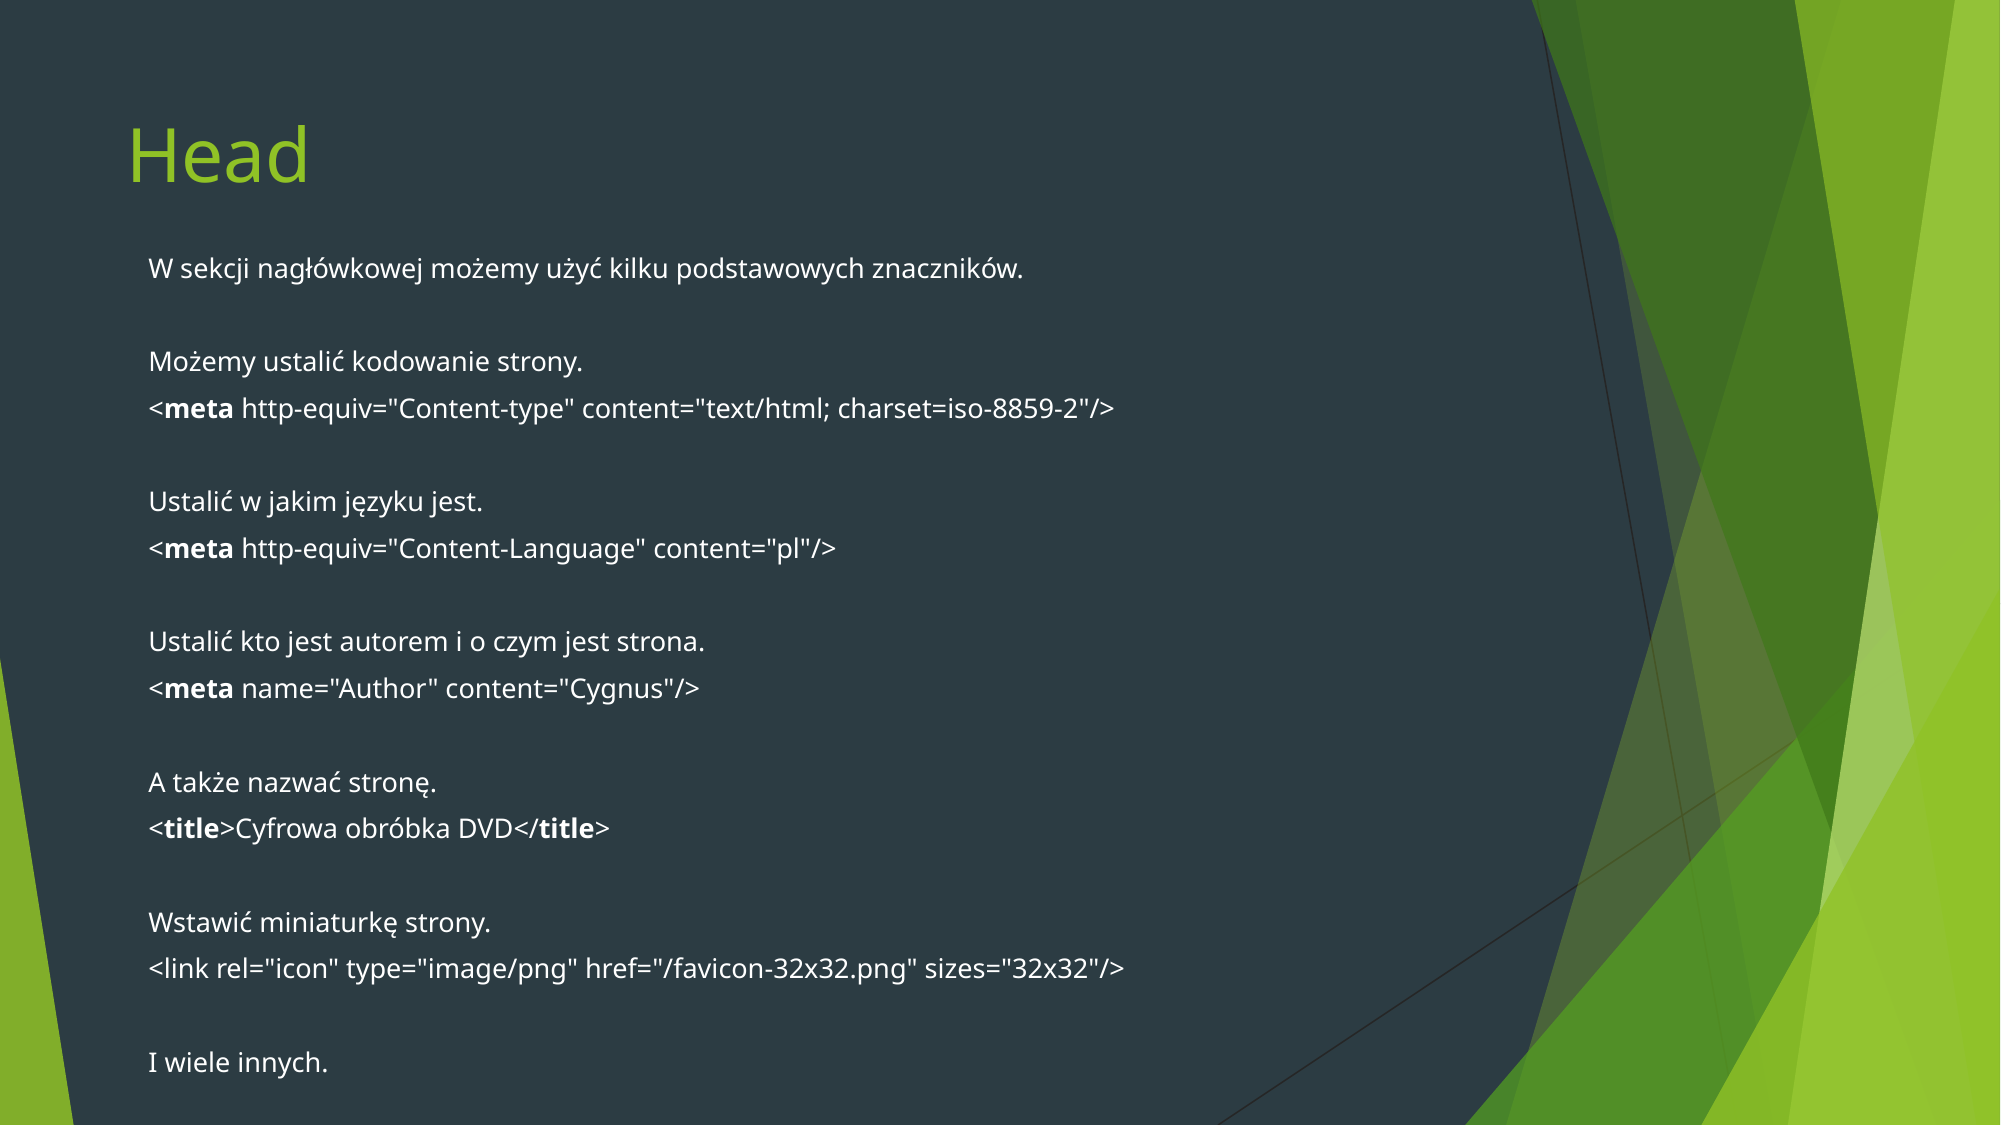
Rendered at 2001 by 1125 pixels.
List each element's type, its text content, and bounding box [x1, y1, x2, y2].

title Head [111, 99, 1522, 317]
list W sekcji nagłówkowej możemy użyć kilku podstawowych znaczników. Możemy ustalić kodowanie strony. <meta http-equiv="Content-type" content="text/html; charset=iso-8859-2"/> Ustalić w jakim języku jest. <meta http-equiv="Content-Language" content="pl"/> Ustalić kto jest autorem i o czym jest strona. <meta name="Author" content="Cygnus"/> A także nazwać stronę. <title>Cyfrowa obróbka DVD</title> Wstawić miniaturkę strony. <link rel="icon" type="image/png" href="/favicon-32x32.png" sizes="32x32"/> I wiele innych. [133, 249, 1617, 1093]
